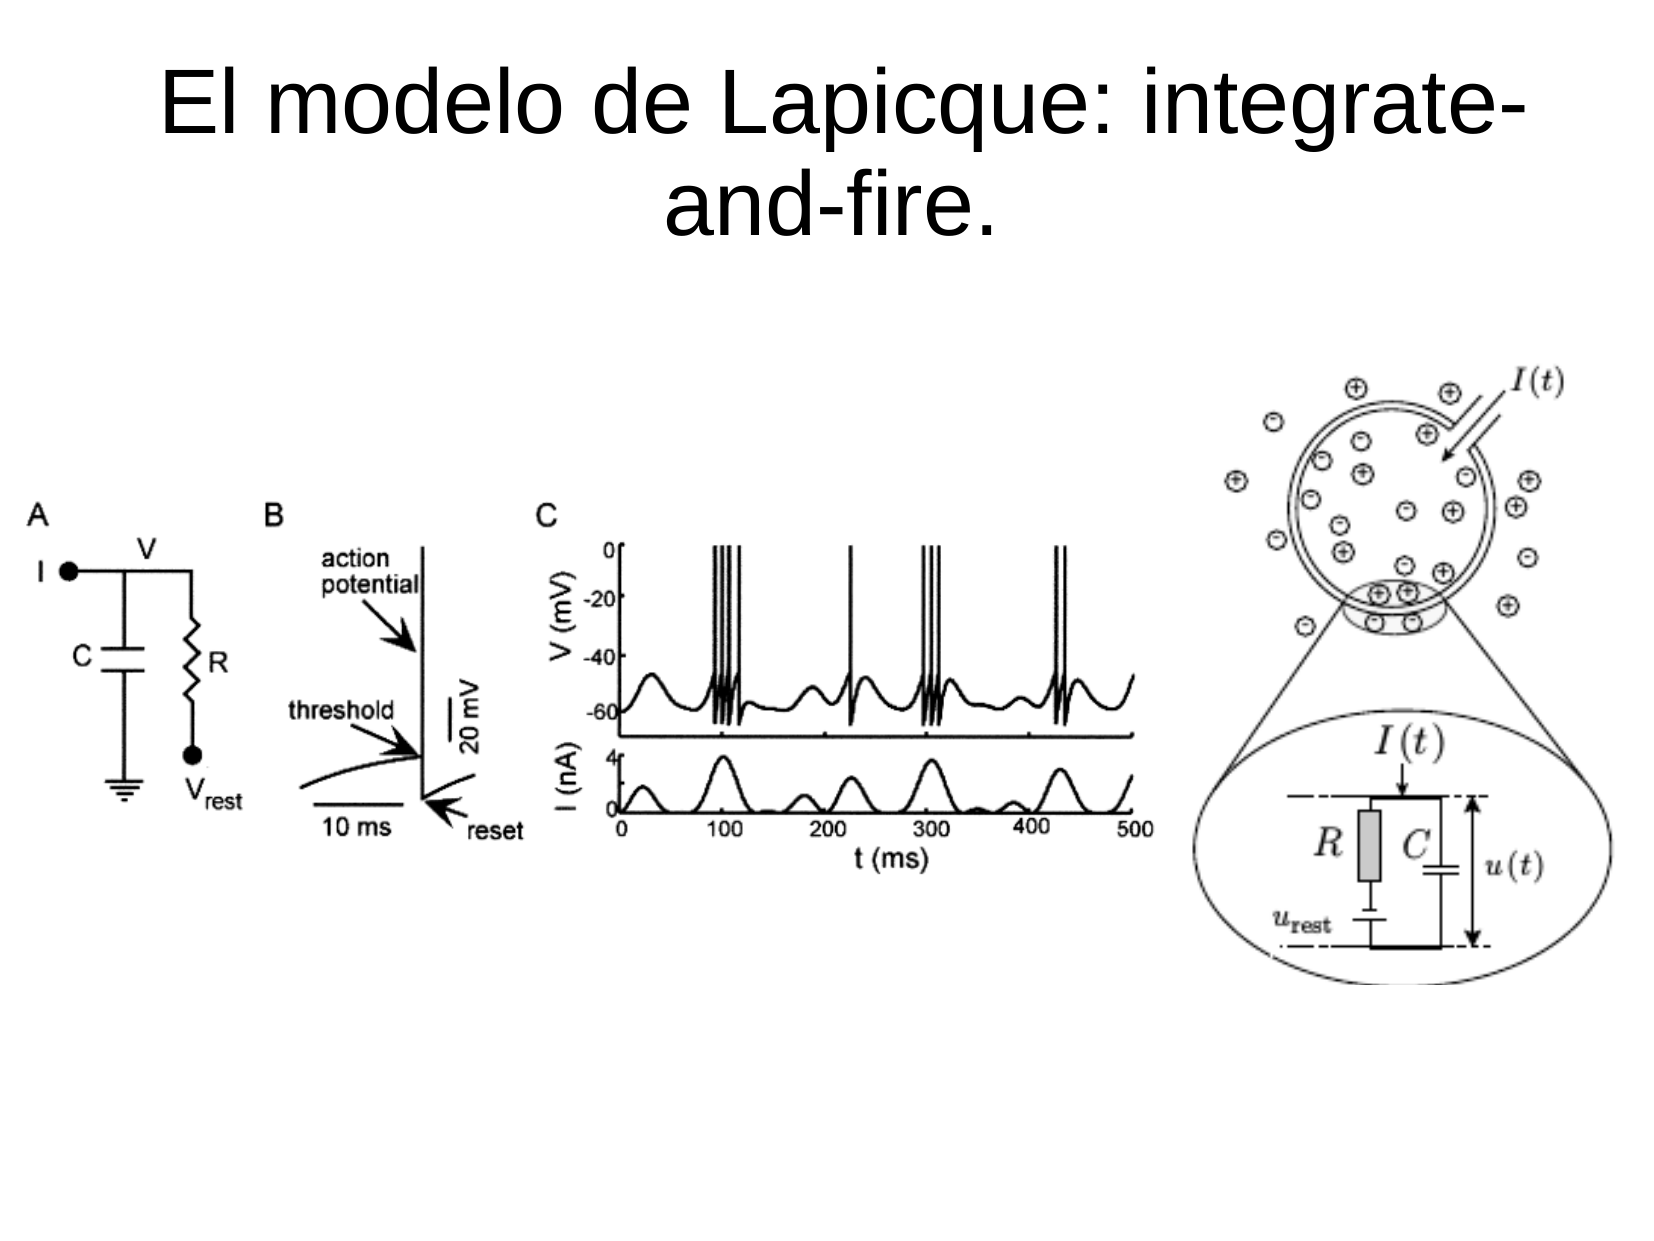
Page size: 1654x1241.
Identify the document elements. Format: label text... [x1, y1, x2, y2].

picture [8, 346, 1630, 985]
title El modelo de Lapicque: integrate-and-fire. [82, 49, 1571, 257]
